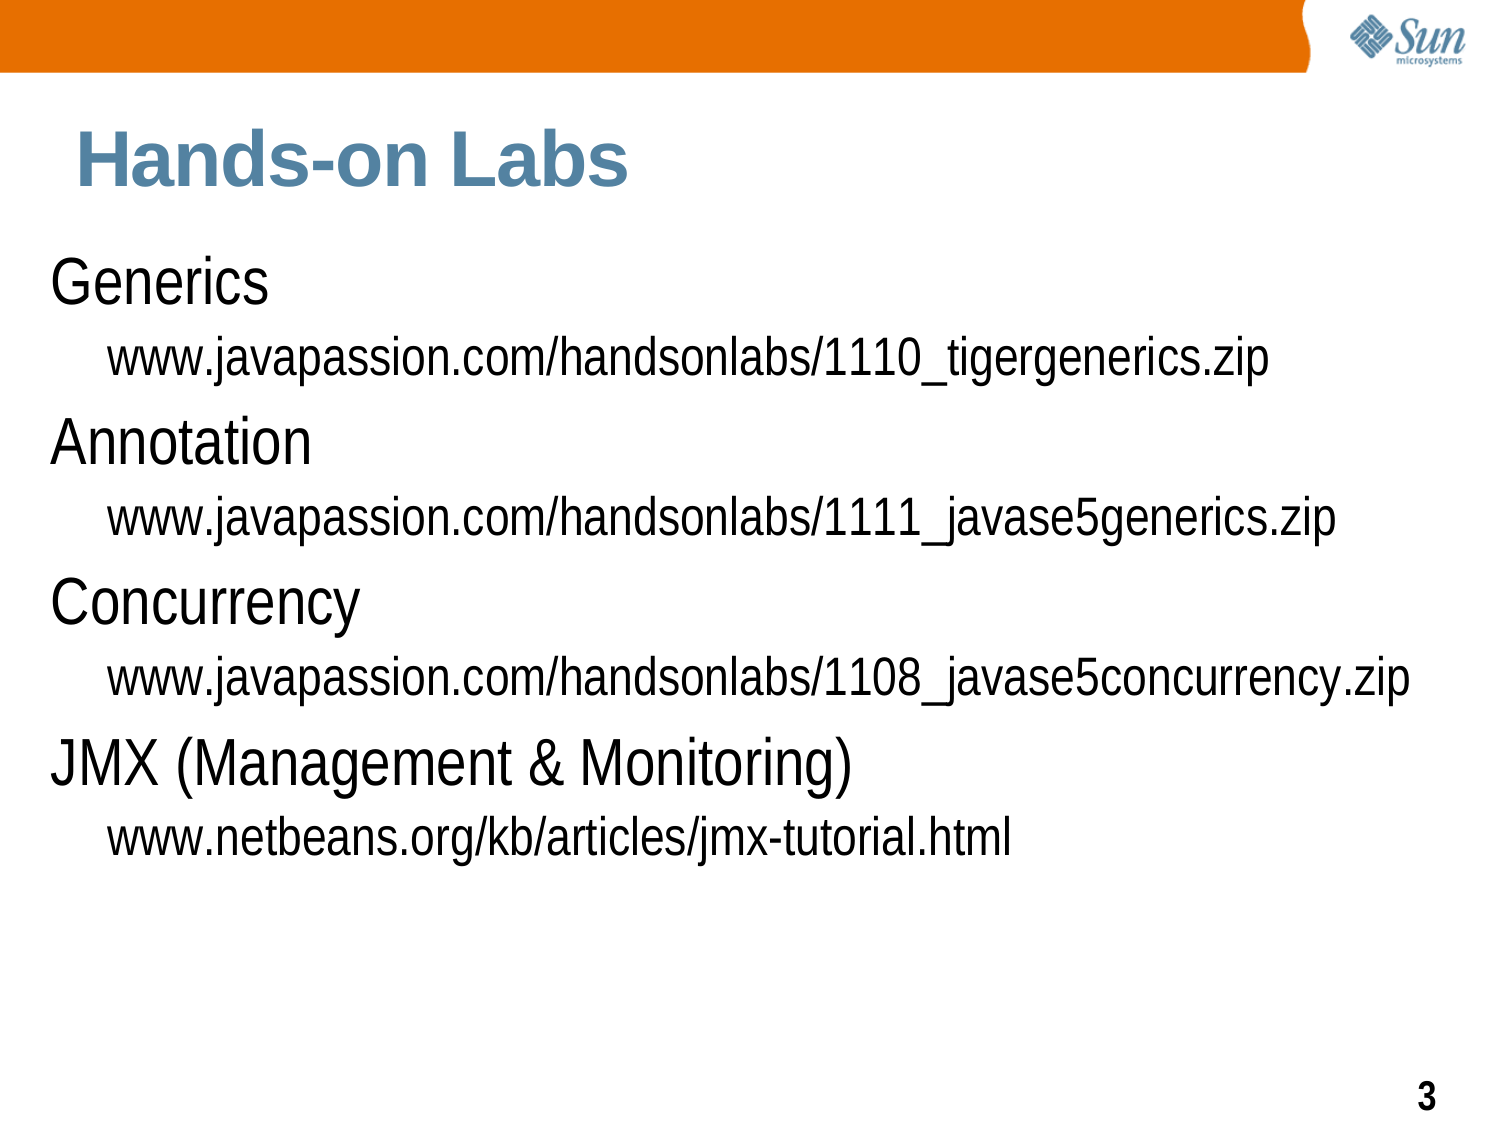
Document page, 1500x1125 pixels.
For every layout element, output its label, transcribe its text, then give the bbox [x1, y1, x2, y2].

title Hands-on Labs [75, 122, 1438, 227]
list Generics www.javapassion.com/handsonlabs/1110_tigergenerics.zip Annotation www.javapassion.com/handsonlabs/1111_javase5generics.zip Concurrency www.javapassion.com/handsonlabs/1108_javase5concurrency.zip JMX (Management & Monitoring) www.netbeans.org/kb/articles/jmx-tutorial.html [31, 252, 1463, 1012]
picture [0, 0, 1500, 75]
